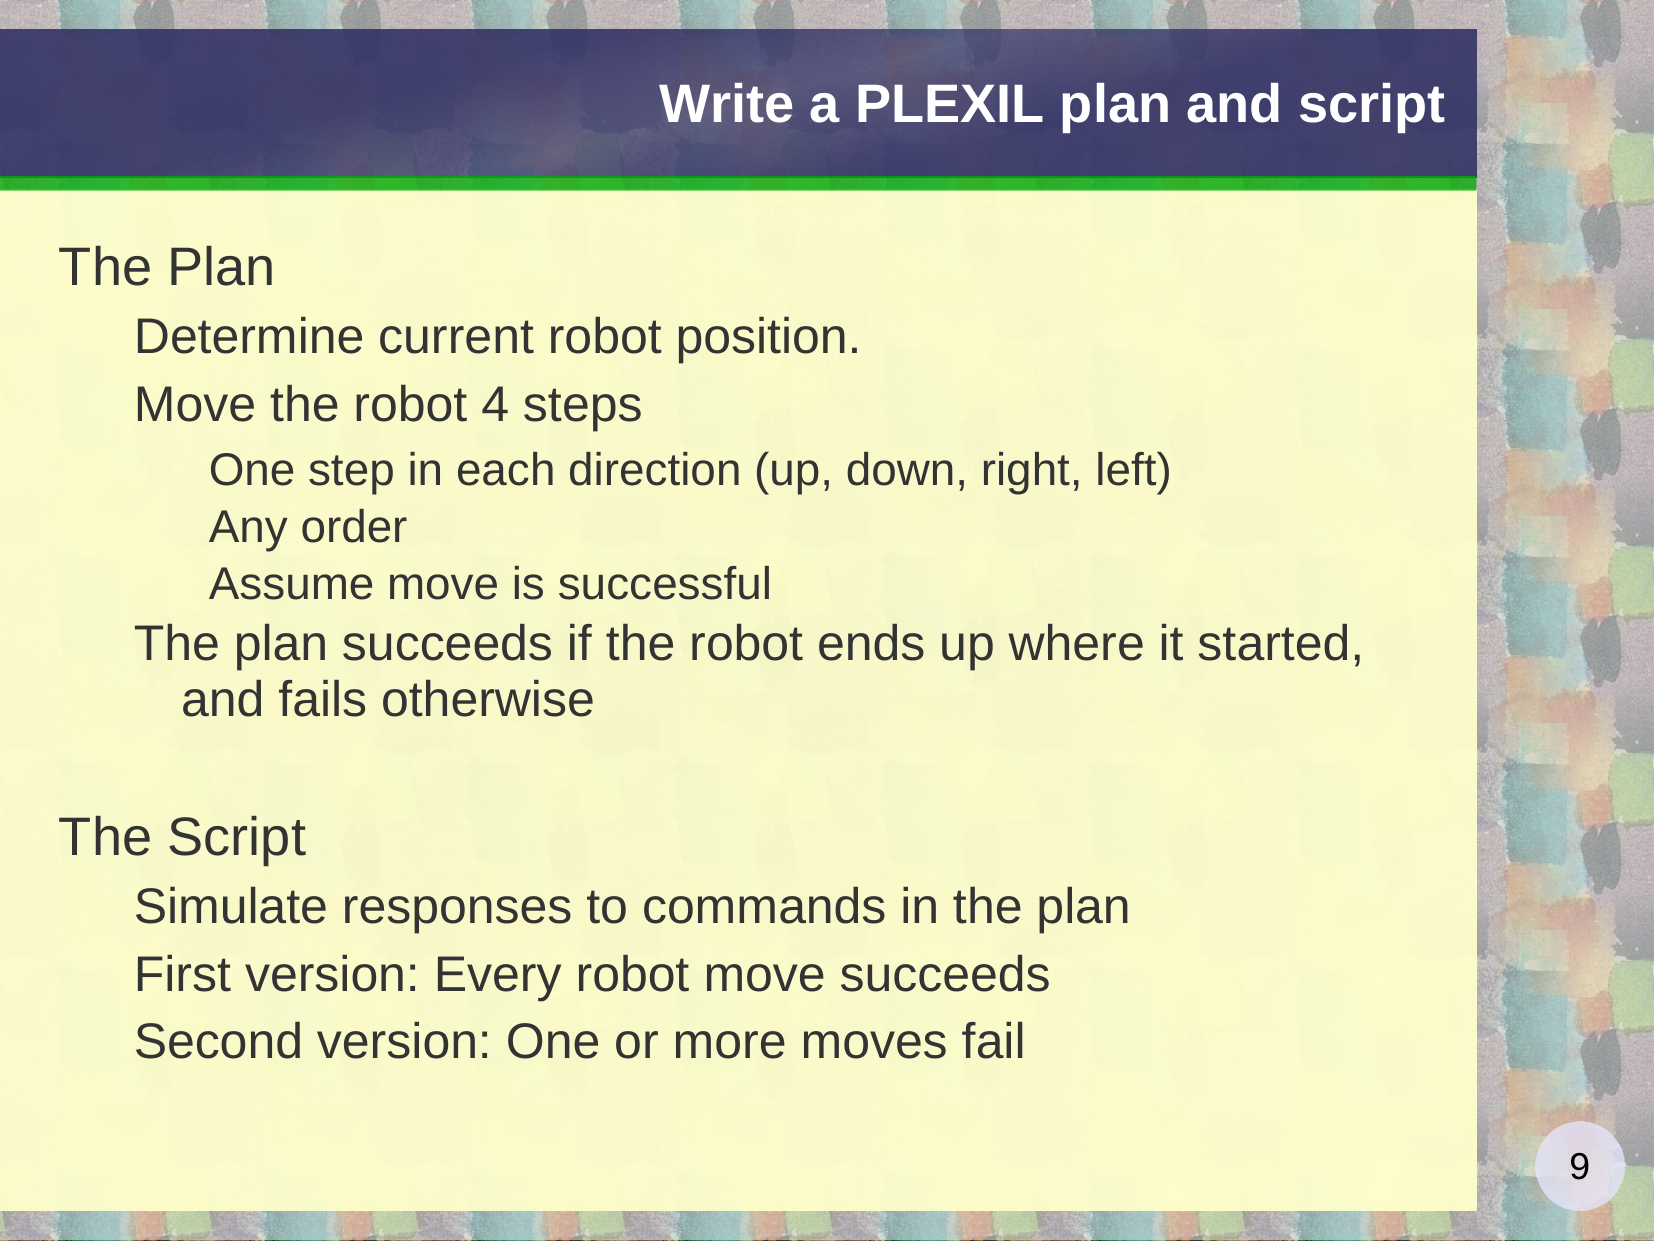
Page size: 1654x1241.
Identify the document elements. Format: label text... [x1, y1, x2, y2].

title Write a PLEXIL plan and script [29, 59, 1447, 148]
list The Plan Determine current robot position. Move the robot 4 steps One step in each direction (up, down, right, left) Any order Assume move is successful The plan succeeds if the robot ends up where it started, and fails otherwise The Script Simulate responses to commands in the plan First version: Every robot move succeeds Second version: One or more moves fail [59, 236, 1418, 1182]
